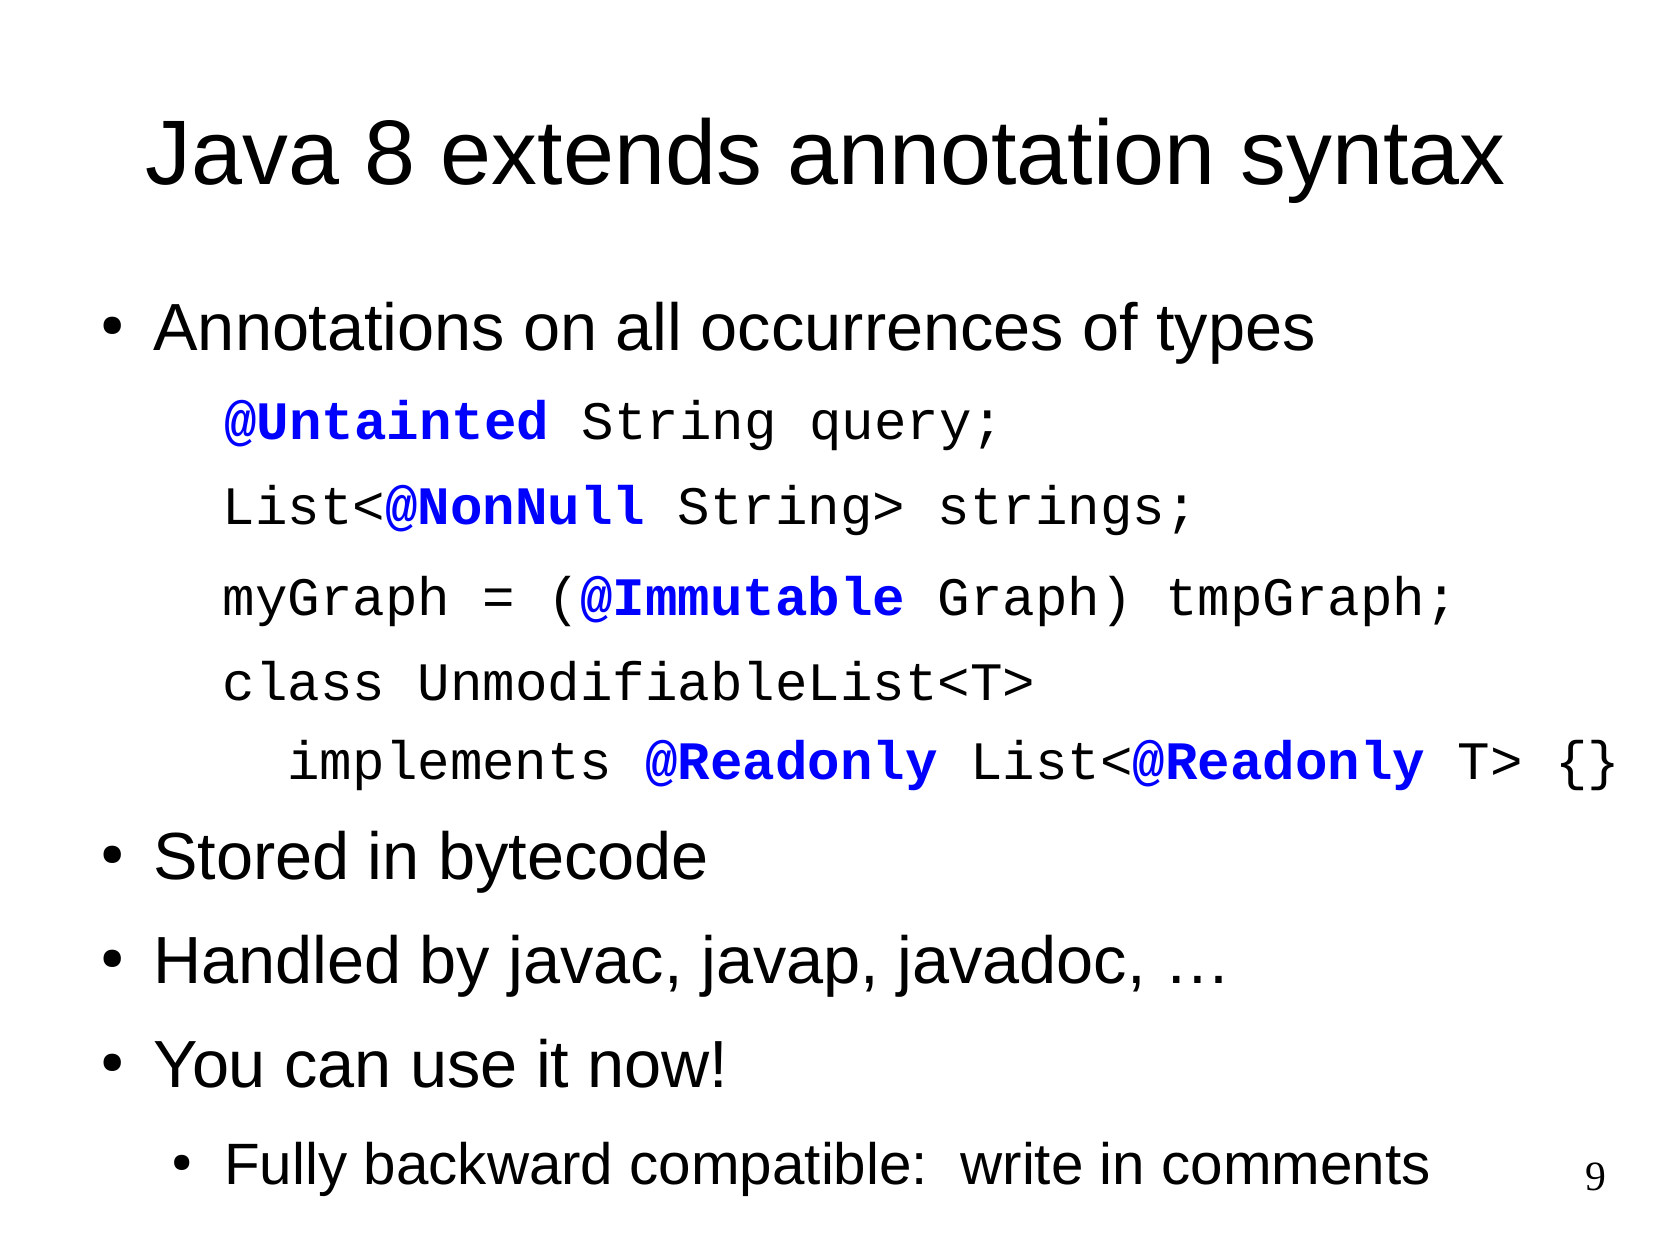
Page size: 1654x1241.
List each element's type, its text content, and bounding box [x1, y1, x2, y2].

title Java 8 extends annotation syntax [82, 56, 1571, 250]
list Annotations on all occurrences of types @Untainted String query; List<@NonNull String> strings; myGraph = (@Immutable Graph) tmpGraph; class UnmodifiableList<T> implements @Readonly List<@Readonly T> {} Stored in bytecode Handled by javac, javap, javadoc, … You can use it now! Fully backward compatible: write in comments [82, 290, 1654, 1197]
